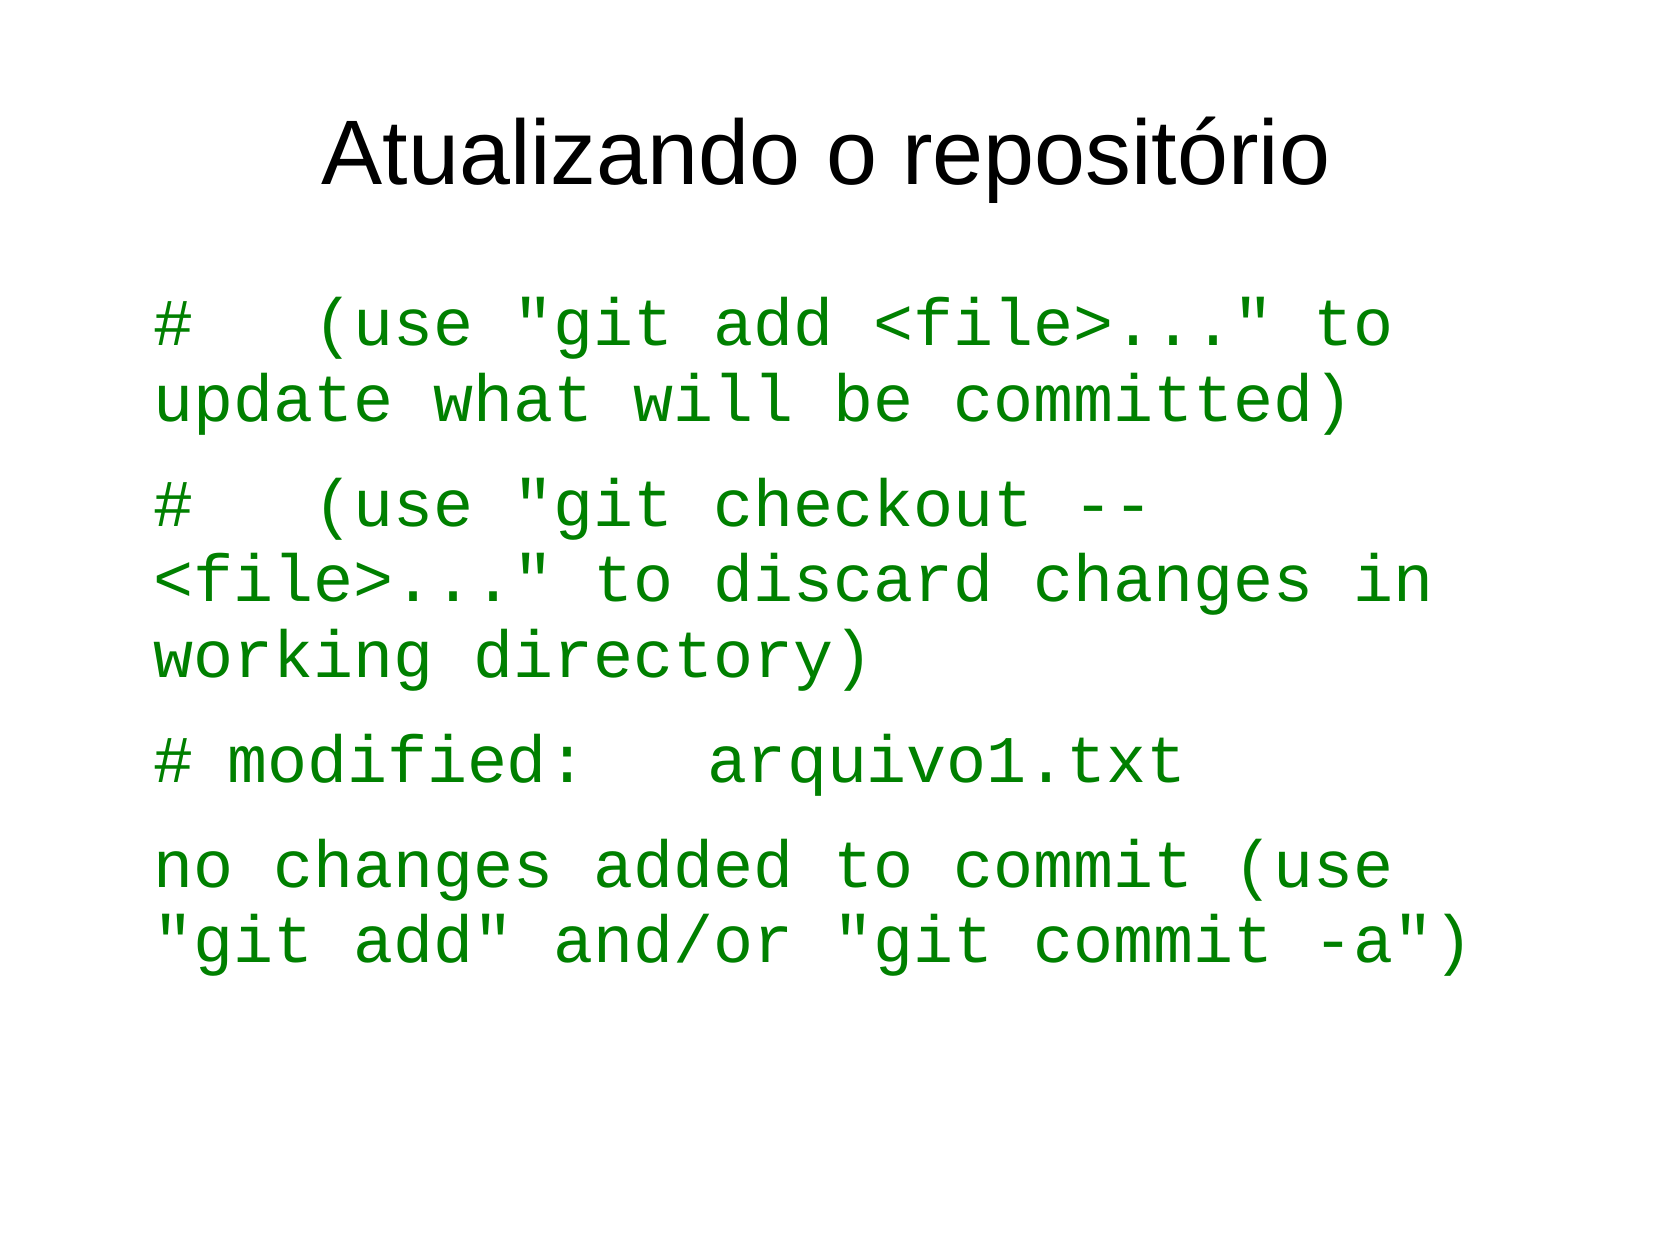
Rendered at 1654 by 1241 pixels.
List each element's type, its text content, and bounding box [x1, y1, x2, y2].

title Atualizando o repositório [82, 49, 1571, 257]
list # (use "git add <file>..." to update what will be committed) # (use "git checkout -- <file>..." to discard changes in working directory) # modified: arquivo1.txt no changes added to commit (use "git add" and/or "git commit -a") [82, 290, 1538, 1205]
